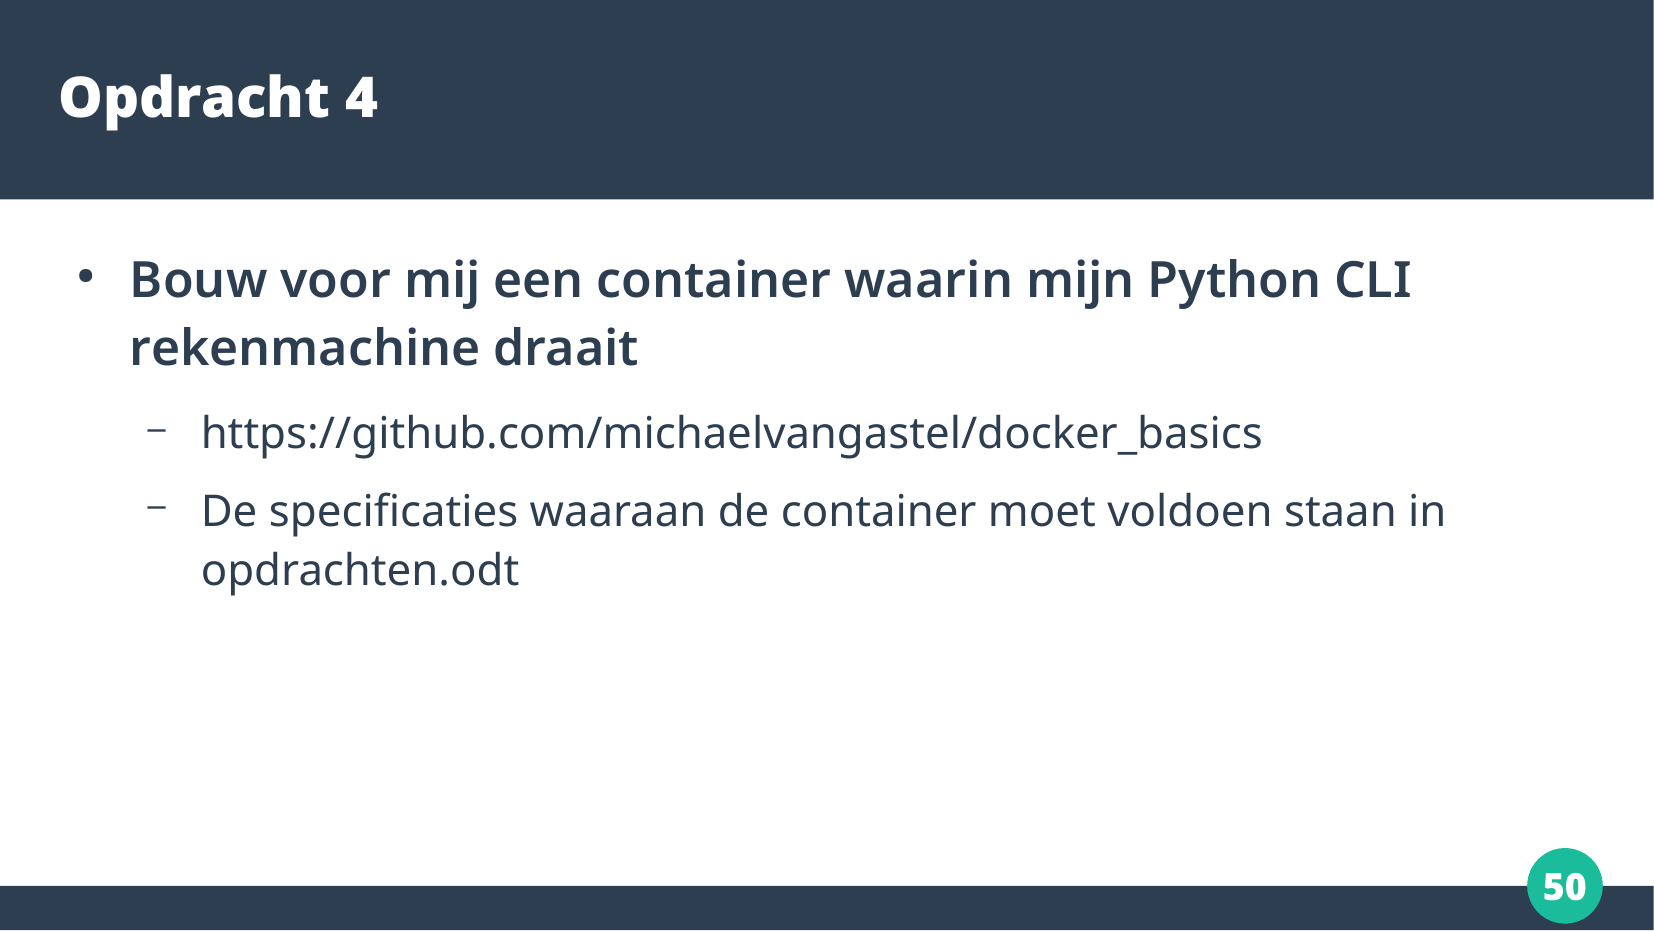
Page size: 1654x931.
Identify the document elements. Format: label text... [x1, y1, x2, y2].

list Bouw voor mij een container waarin mijn Python CLI rekenmachine draait https://github.com/michaelvangastel/docker_basics De specificaties waaraan de container moet voldoen staan in opdrachten.odt [59, 243, 1595, 864]
title Opdracht 4 [59, 37, 1595, 156]
